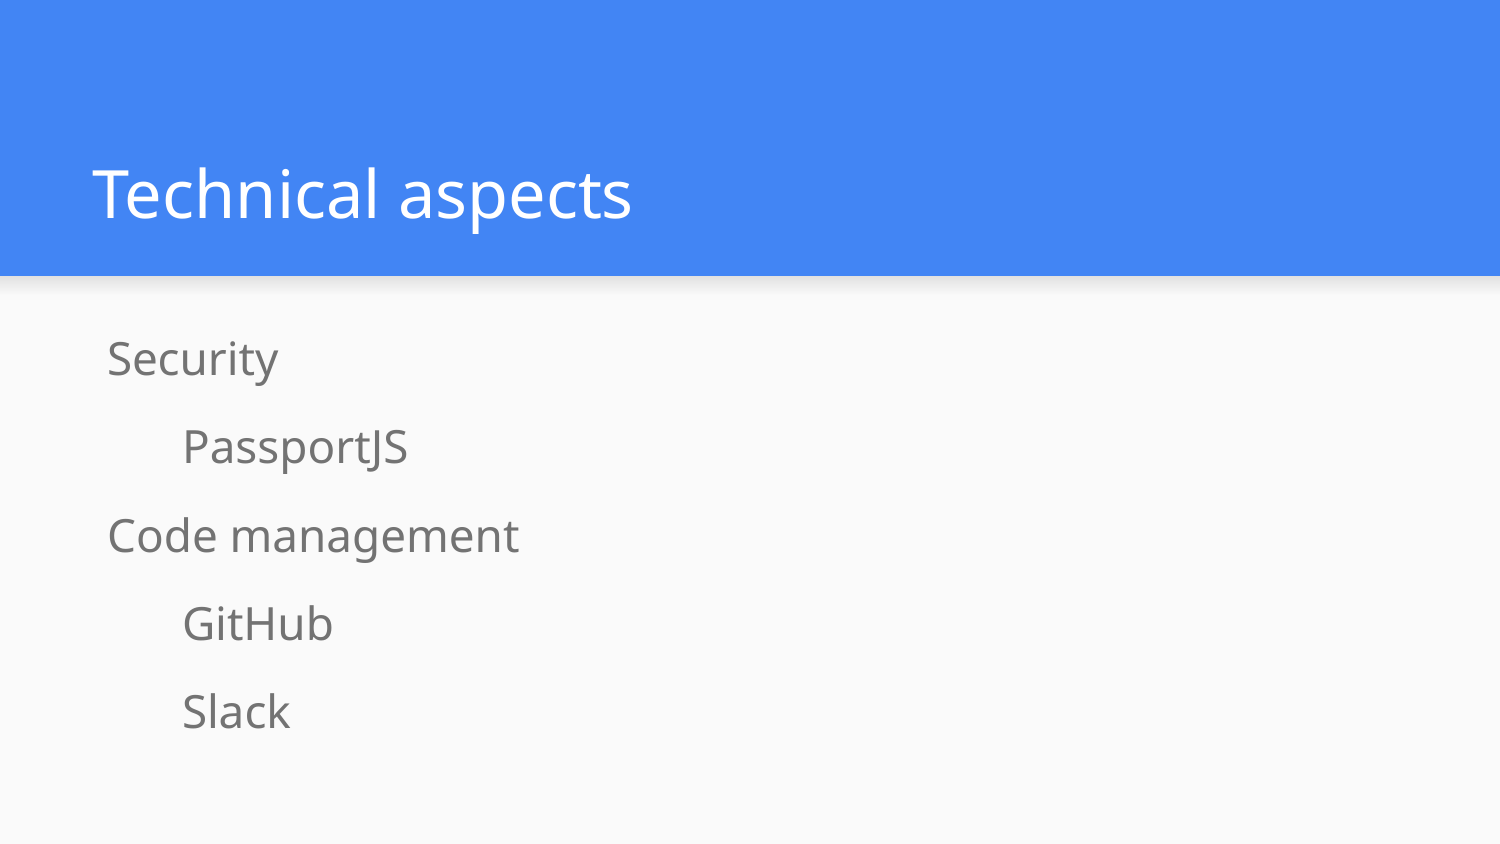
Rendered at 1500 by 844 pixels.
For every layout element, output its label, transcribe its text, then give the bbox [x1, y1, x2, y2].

title Technical aspects [77, 121, 1427, 248]
list Security PassportJS Code management GitHub Slack [77, 314, 1427, 760]
